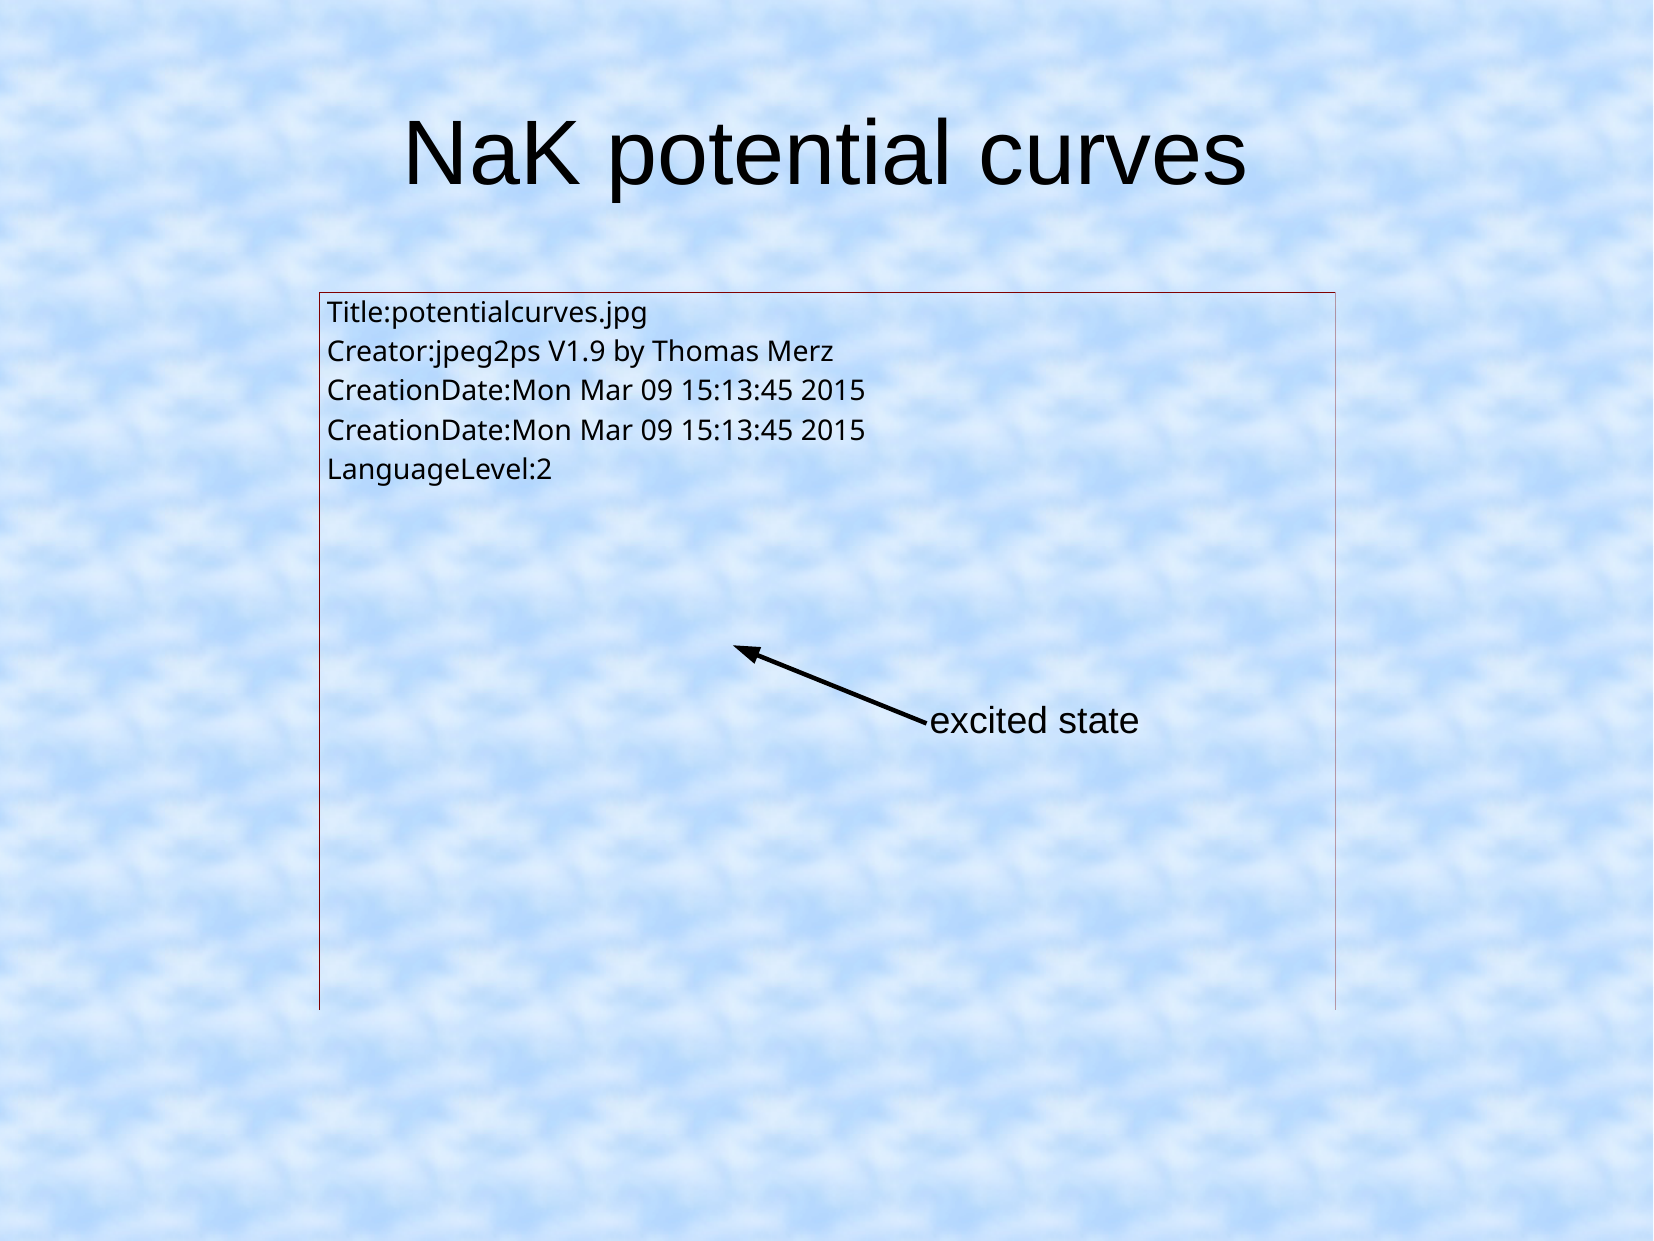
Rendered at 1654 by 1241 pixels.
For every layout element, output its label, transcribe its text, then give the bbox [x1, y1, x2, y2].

picture [0, 0, 1654, 1241]
text_box excited state [914, 692, 1155, 750]
title NaK potential curves [82, 49, 1571, 257]
